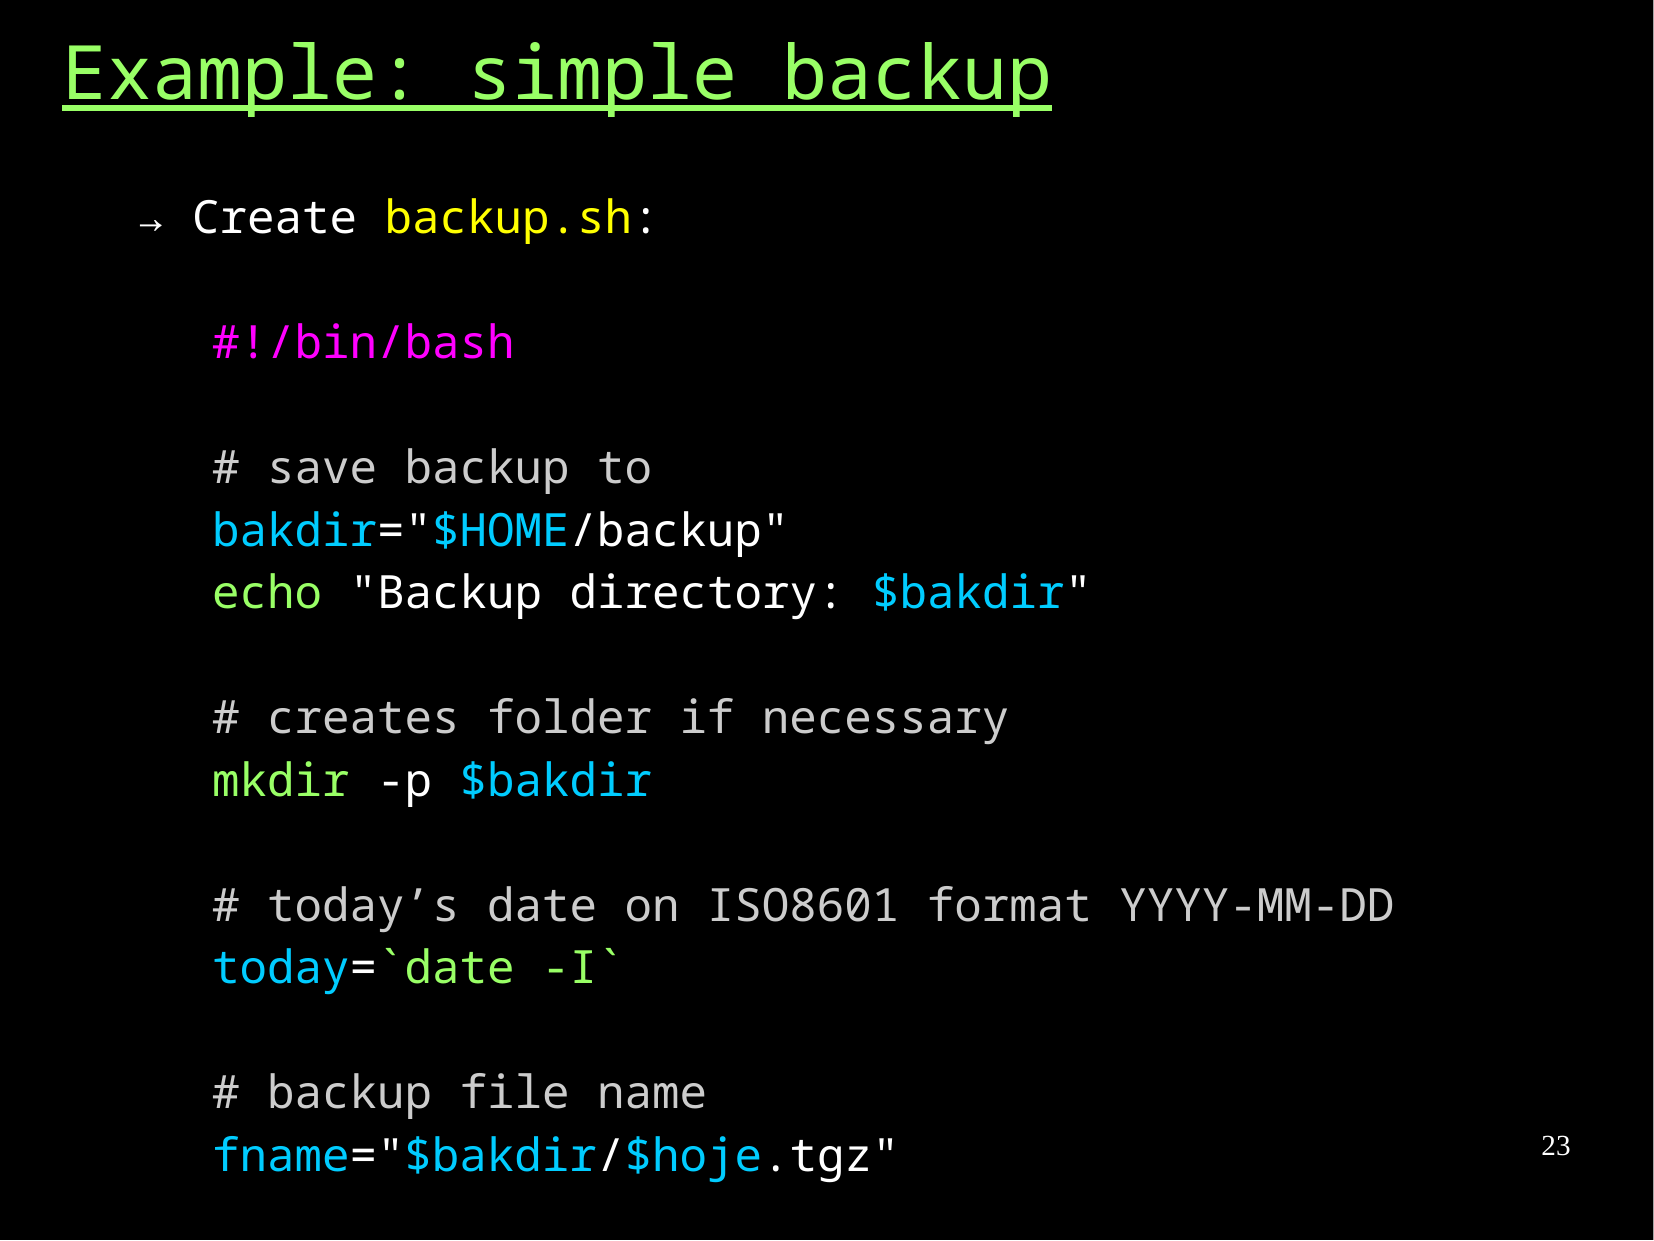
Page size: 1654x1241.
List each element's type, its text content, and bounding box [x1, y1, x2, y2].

text_box Example: simple backup → Create backup.sh: #!/bin/bash # save backup to bakdir="$HOME/backup" echo "Backup directory: $bakdir" # creates folder if necessary mkdir -p $bakdir # today’s date on ISO8601 format YYYY-MM-DD today=`date -I` # backup file name fname="$bakdir/$hoje.tgz" # compacts the current directory and save it # in the backup folder tar -czf $fname ./* [47, 12, 1607, 1205]
